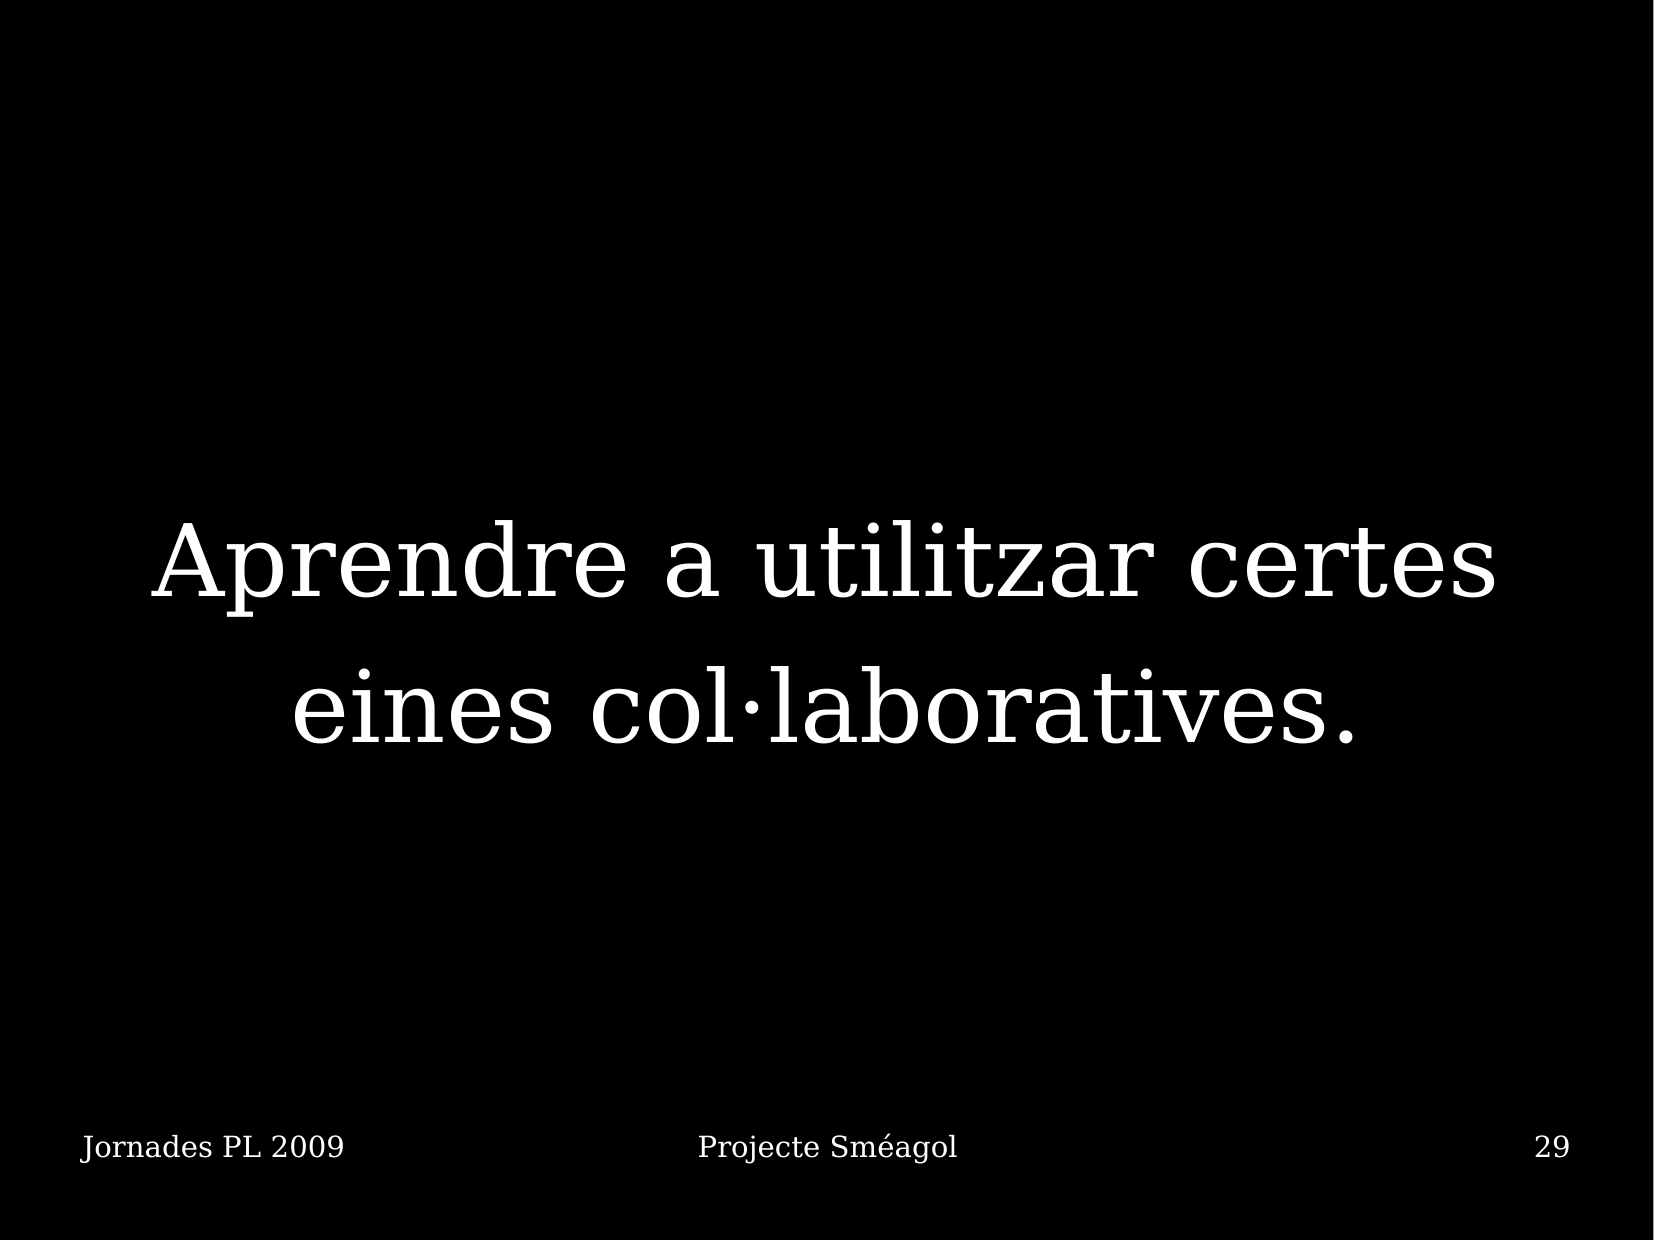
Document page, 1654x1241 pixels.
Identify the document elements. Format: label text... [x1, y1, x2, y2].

title Aprendre a utilitzar certes eines col·laboratives. [59, 489, 1595, 752]
